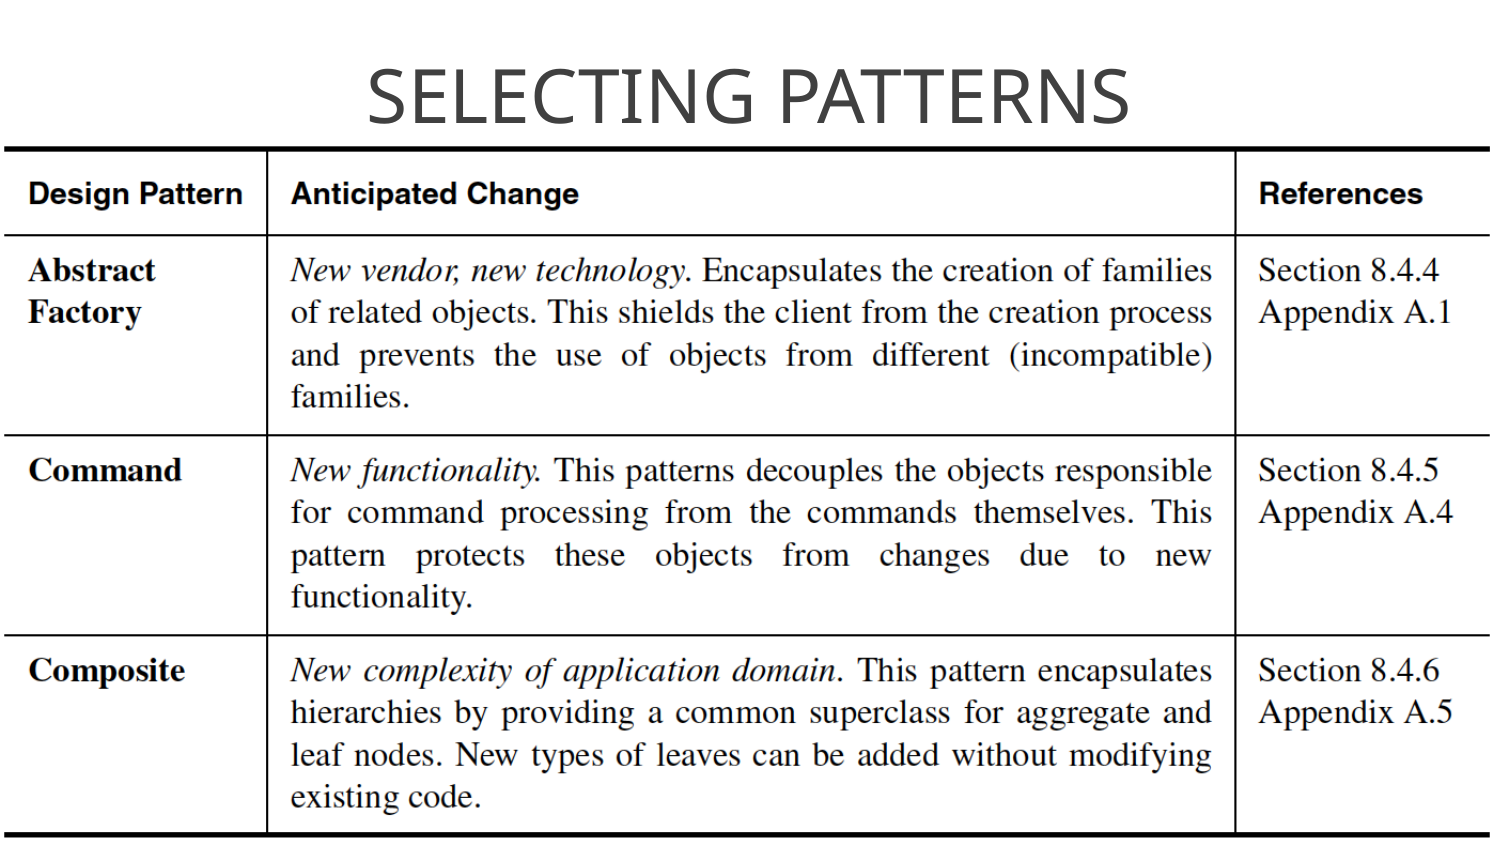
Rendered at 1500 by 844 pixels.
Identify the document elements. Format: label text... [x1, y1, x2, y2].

title Selecting patterns [75, 23, 1425, 141]
picture [0, 141, 1493, 844]
